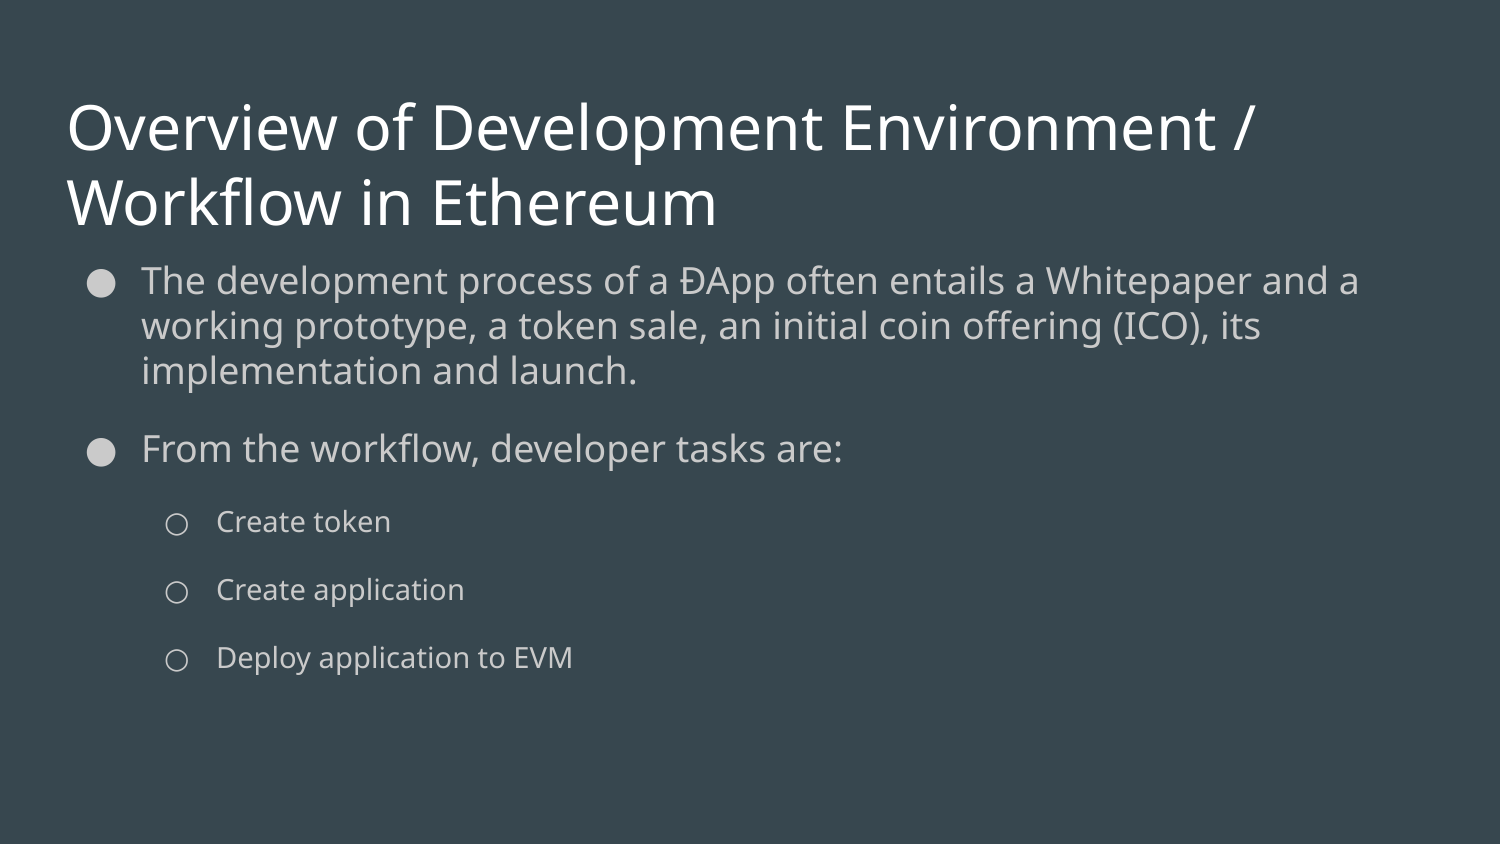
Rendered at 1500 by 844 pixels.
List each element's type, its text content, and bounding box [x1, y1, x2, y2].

list The development process of a ÐApp often entails a Whitepaper and a working prototype, a token sale, an initial coin offering (ICO), its implementation and launch. From the workflow, developer tasks are: Create token Create application Deploy application to EVM [51, 241, 1449, 750]
title Overview of Development Environment / Workflow in Ethereum [51, 72, 1449, 241]
